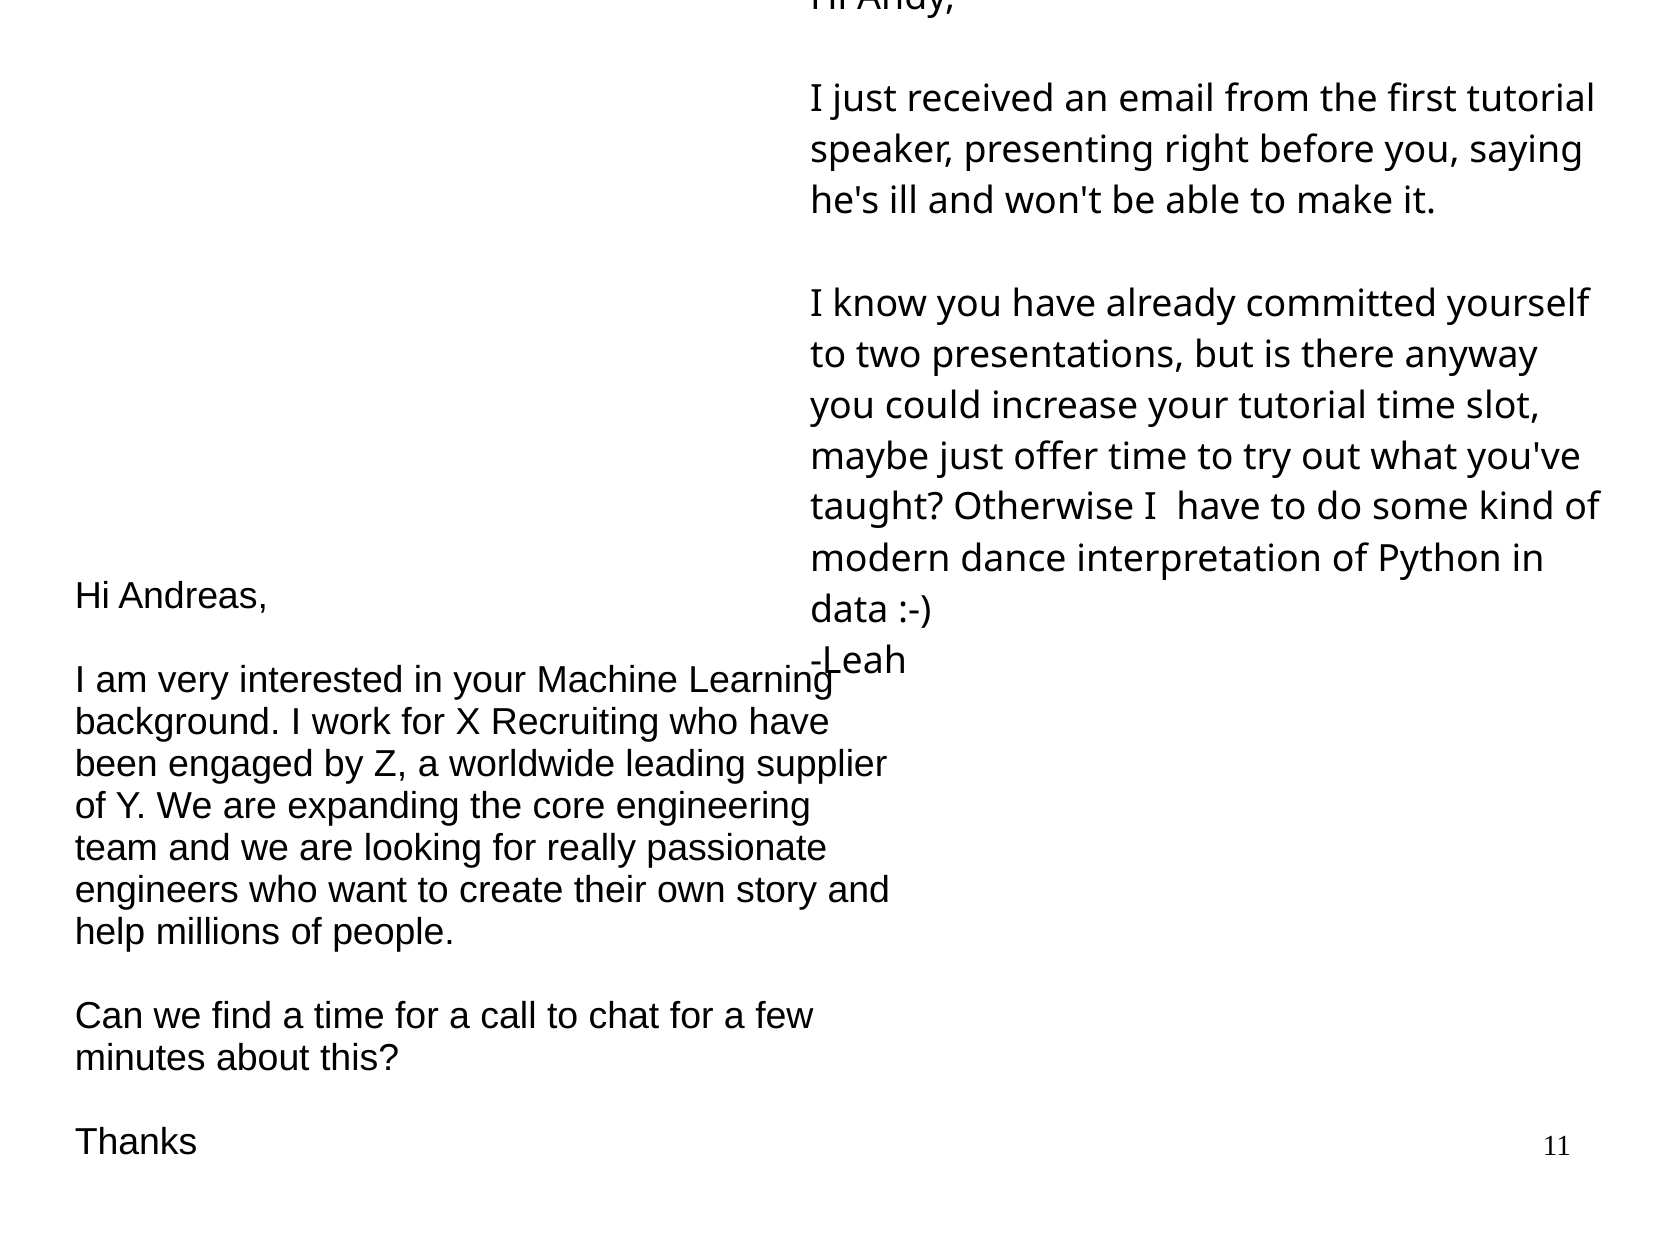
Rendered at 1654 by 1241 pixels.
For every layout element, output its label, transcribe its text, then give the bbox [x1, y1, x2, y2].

text_box Hi Andreas, I am very interested in your Machine Learning background. I work for X Recruiting who have been engaged by Z, a worldwide leading supplier of Y. We are expanding the core engineering team and we are looking for really passionate engineers who want to create their own story and help millions of people. Can we find a time for a call to chat for a few minutes about this? Thanks [60, 567, 916, 1171]
subtitle Hi Andy, I just received an email from the first tutorial speaker, presenting right before you, saying he's ill and won't be able to make it. I know you have already committed yourself to two presentations, but is there anyway you could increase your tutorial time slot, maybe just offer time to try out what you've taught? Otherwise I have to do some kind of modern dance interpretation of Python in data :-) -Leah [810, 54, 1606, 601]
